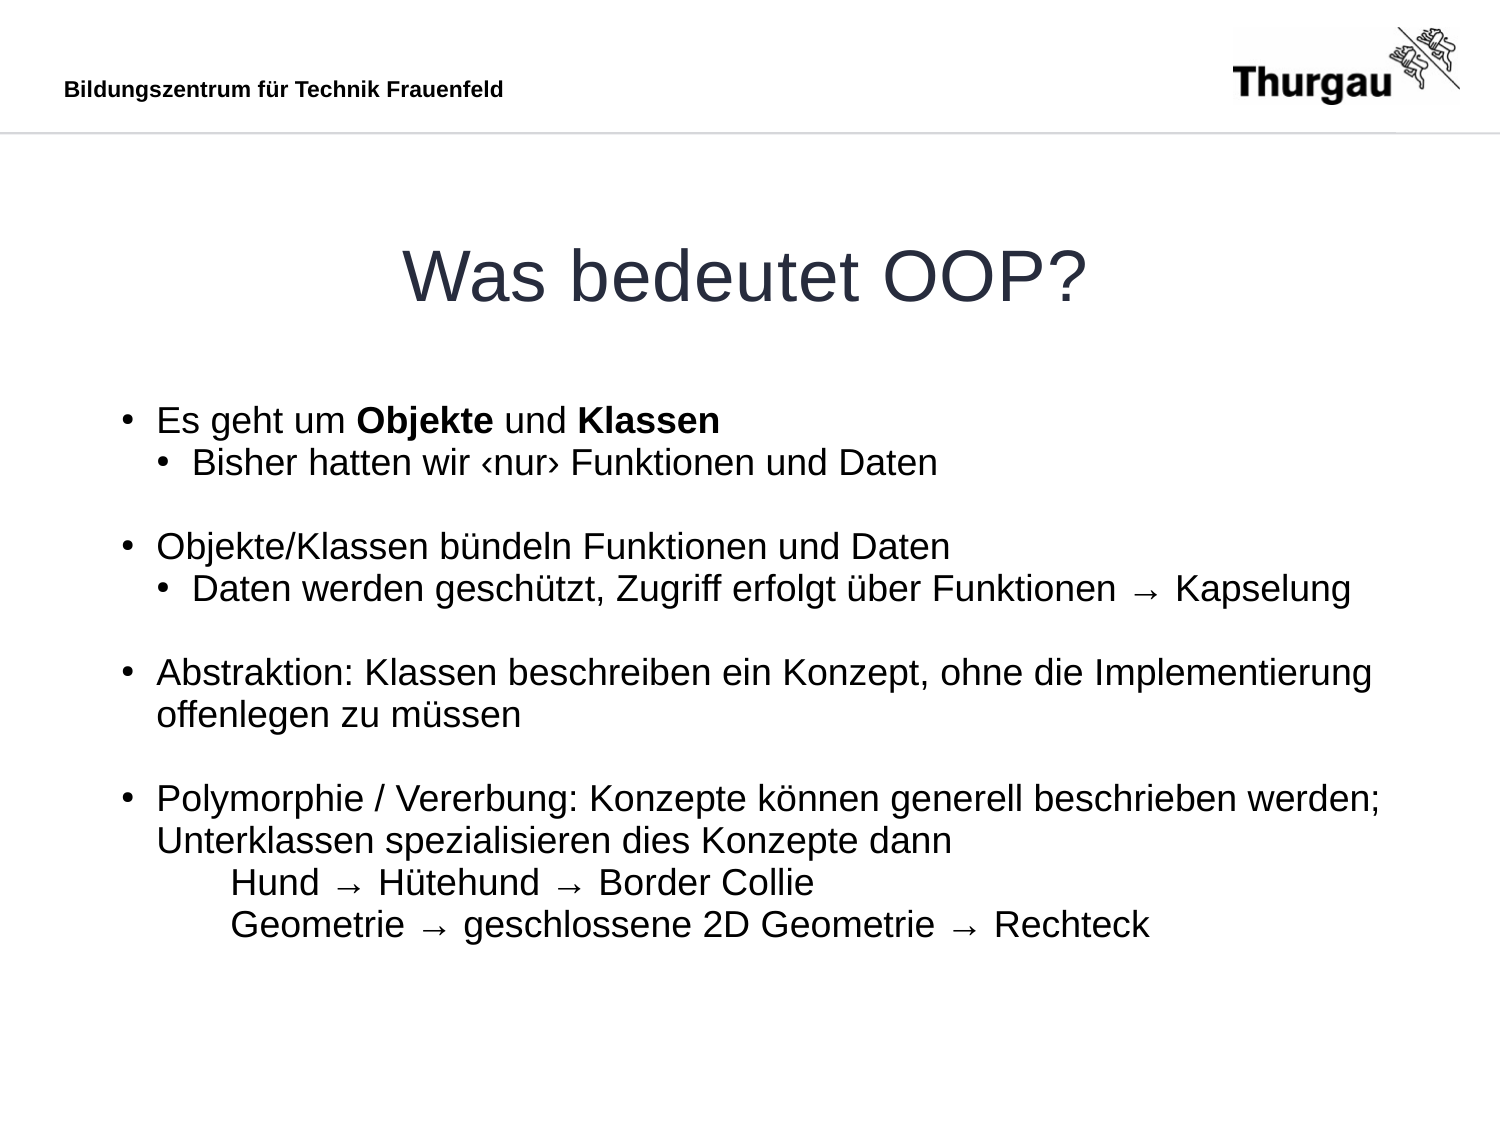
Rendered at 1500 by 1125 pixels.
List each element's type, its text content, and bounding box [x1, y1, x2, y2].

text_box Was bedeutet OOP? [56, 239, 1435, 323]
text_box Es geht um Objekte und Klassen Bisher hatten wir ‹nur› Funktionen und Daten Objekte/Klassen bündeln Funktionen und Daten Daten werden geschützt, Zugriff erfolgt über Funktionen → Kapselung Abstraktion: Klassen beschreiben ein Konzept, ohne die Implementierung offenlegen zu müssen Polymorphie / Vererbung: Konzepte können generell beschrieben werden; Unterklassen spezialisieren dies Konzepte dann Hund → Hütehund → Border Collie Geometrie → geschlossene 2D Geometrie → Rechteck [106, 392, 1396, 954]
text_box Bildungszentrum für Technik Frauenfeld [48, 65, 667, 115]
picture [1233, 27, 1460, 105]
